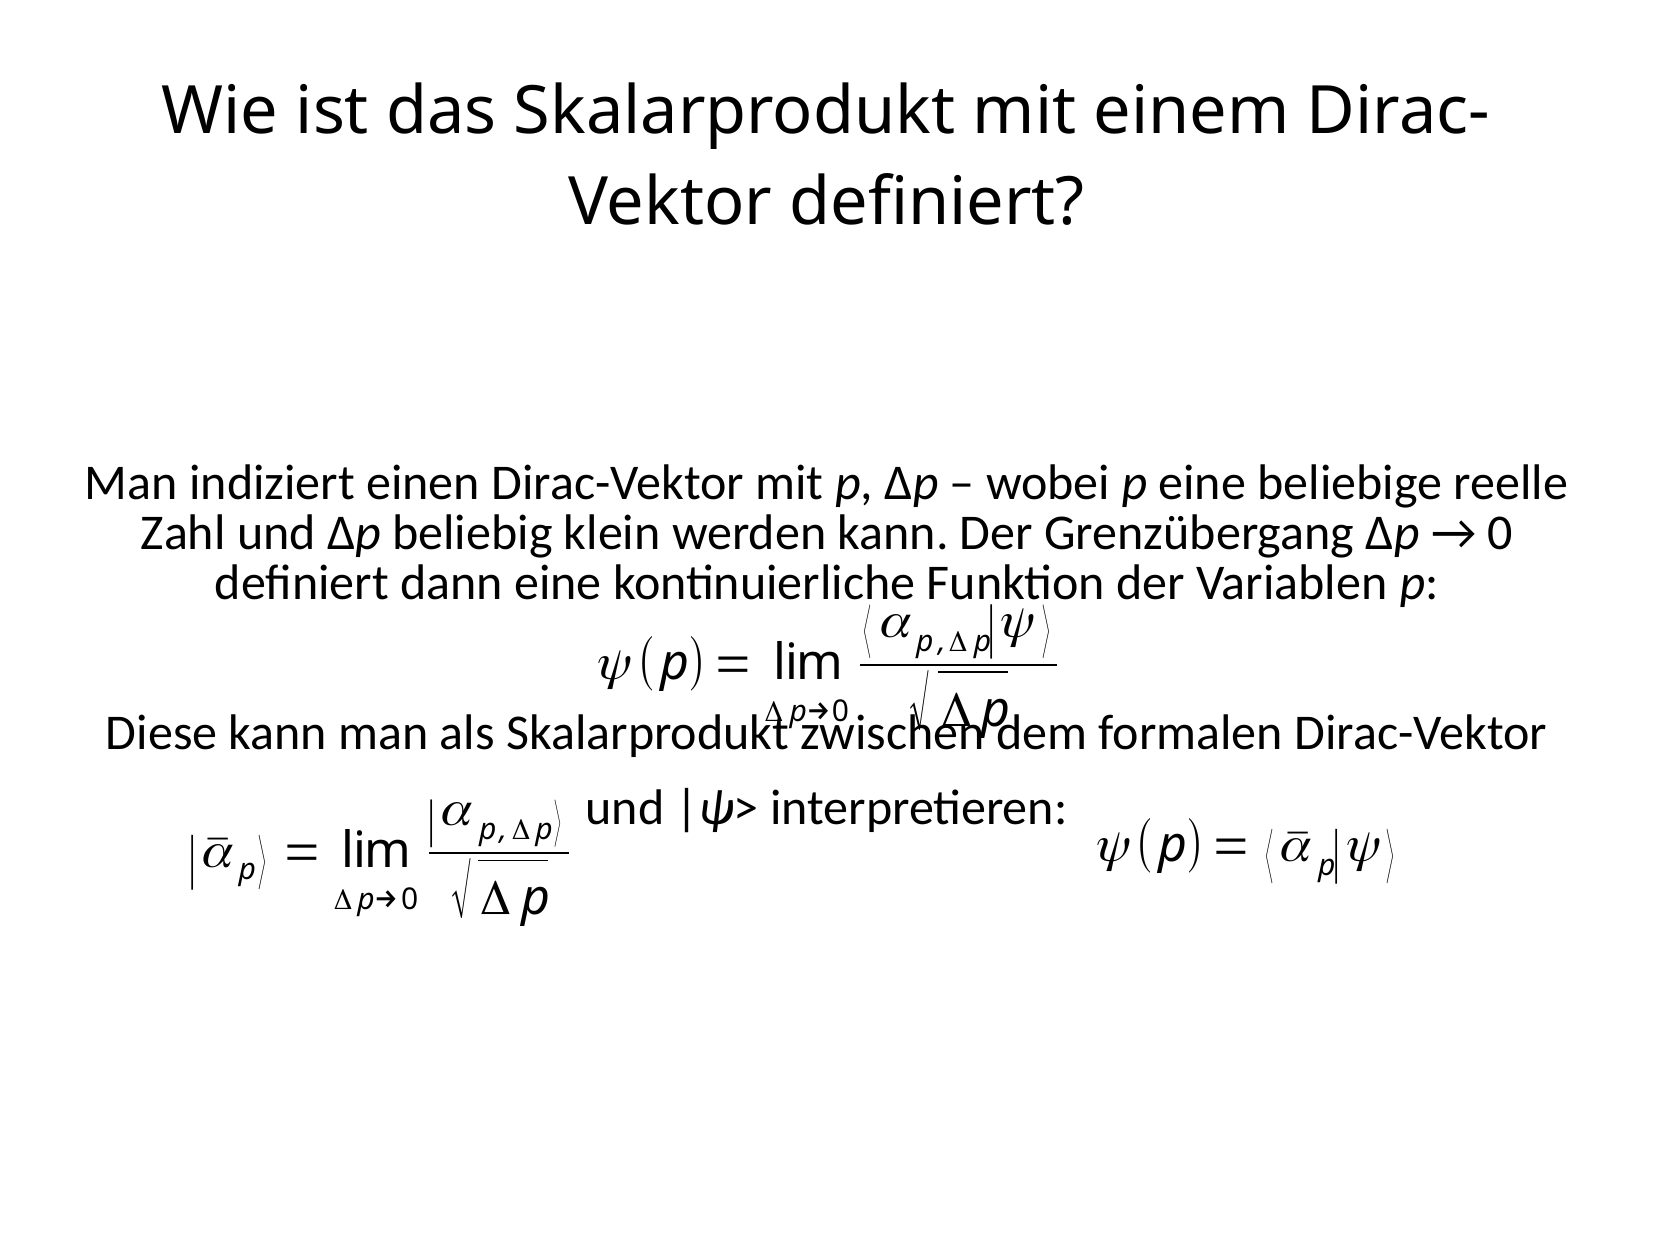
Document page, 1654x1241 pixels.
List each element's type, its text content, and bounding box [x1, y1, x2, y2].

chart [588, 602, 1066, 740]
chart [179, 797, 577, 928]
chart [1086, 814, 1406, 887]
title Wie ist das Skalarprodukt mit einem Dirac-Vektor definiert? [82, 49, 1571, 257]
subtitle Man indiziert einen Dirac-Vektor mit p, Δp – wobei p eine beliebige reelle Zahl und Δp beliebig klein werden kann. Der Grenzübergang Δp → 0 definiert dann eine kontinuierliche Funktion der Variablen p: Diese kann man als Skalarprodukt zwischen dem formalen Dirac-Vektor und |ψ> interpretieren: [82, 290, 1571, 1010]
